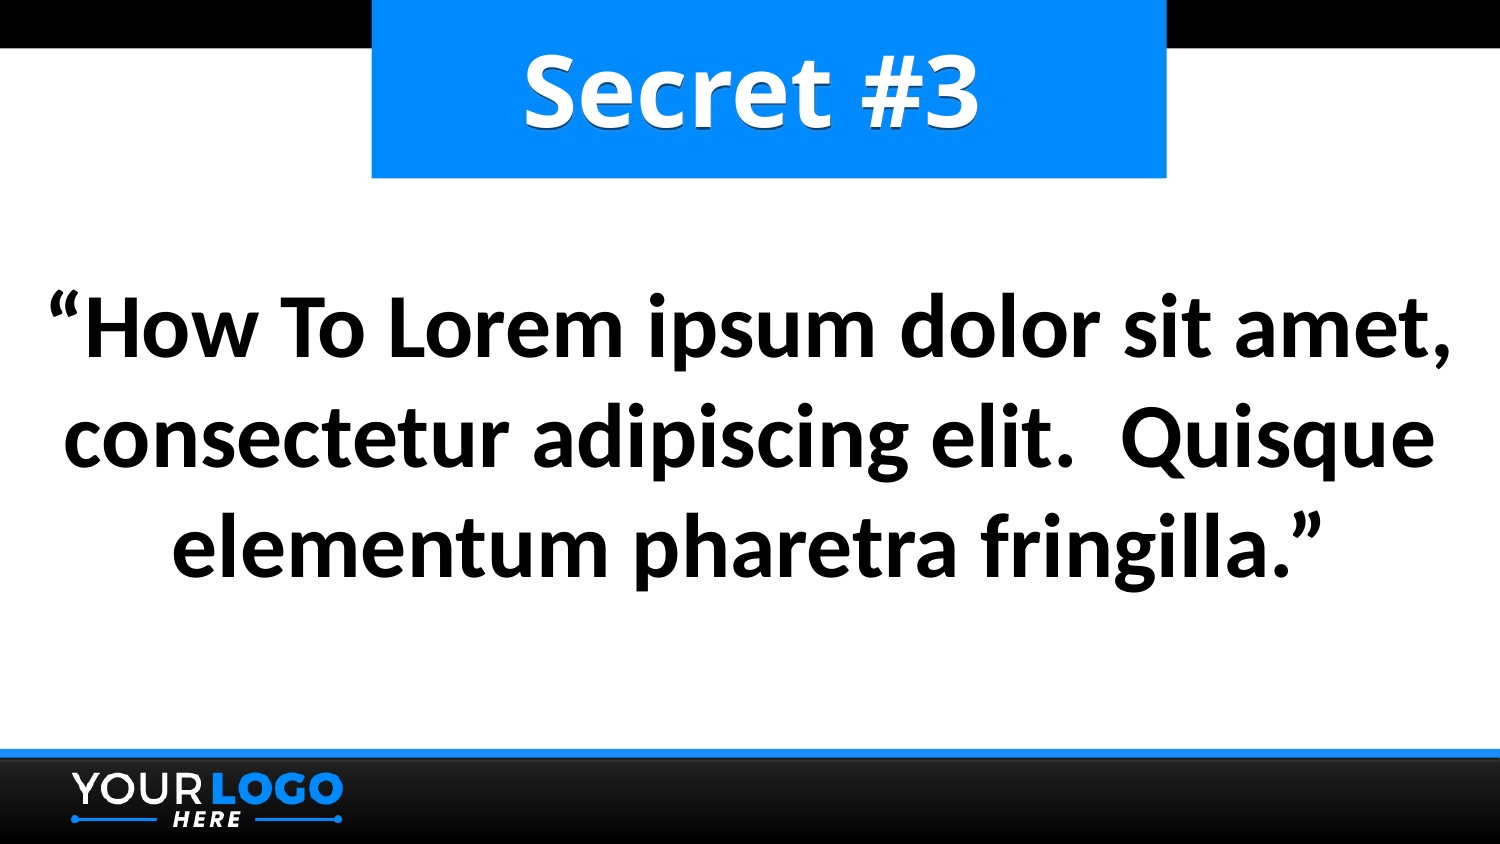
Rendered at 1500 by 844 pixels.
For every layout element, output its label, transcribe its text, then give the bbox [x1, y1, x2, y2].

text_box Secret #3 [46, 19, 1459, 116]
text_box [0, 0, 1500, 49]
text_box Secret #3 [597, 82, 618, 93]
text_box [371, 116, 1167, 179]
picture [66, 766, 346, 831]
text_box Secret #3 [751, 82, 772, 93]
text_box “How To Lorem ipsum dolor sit amet, consectetur adipiscing elit. Quisque elementum pharetra fringilla.” [0, 258, 1500, 604]
